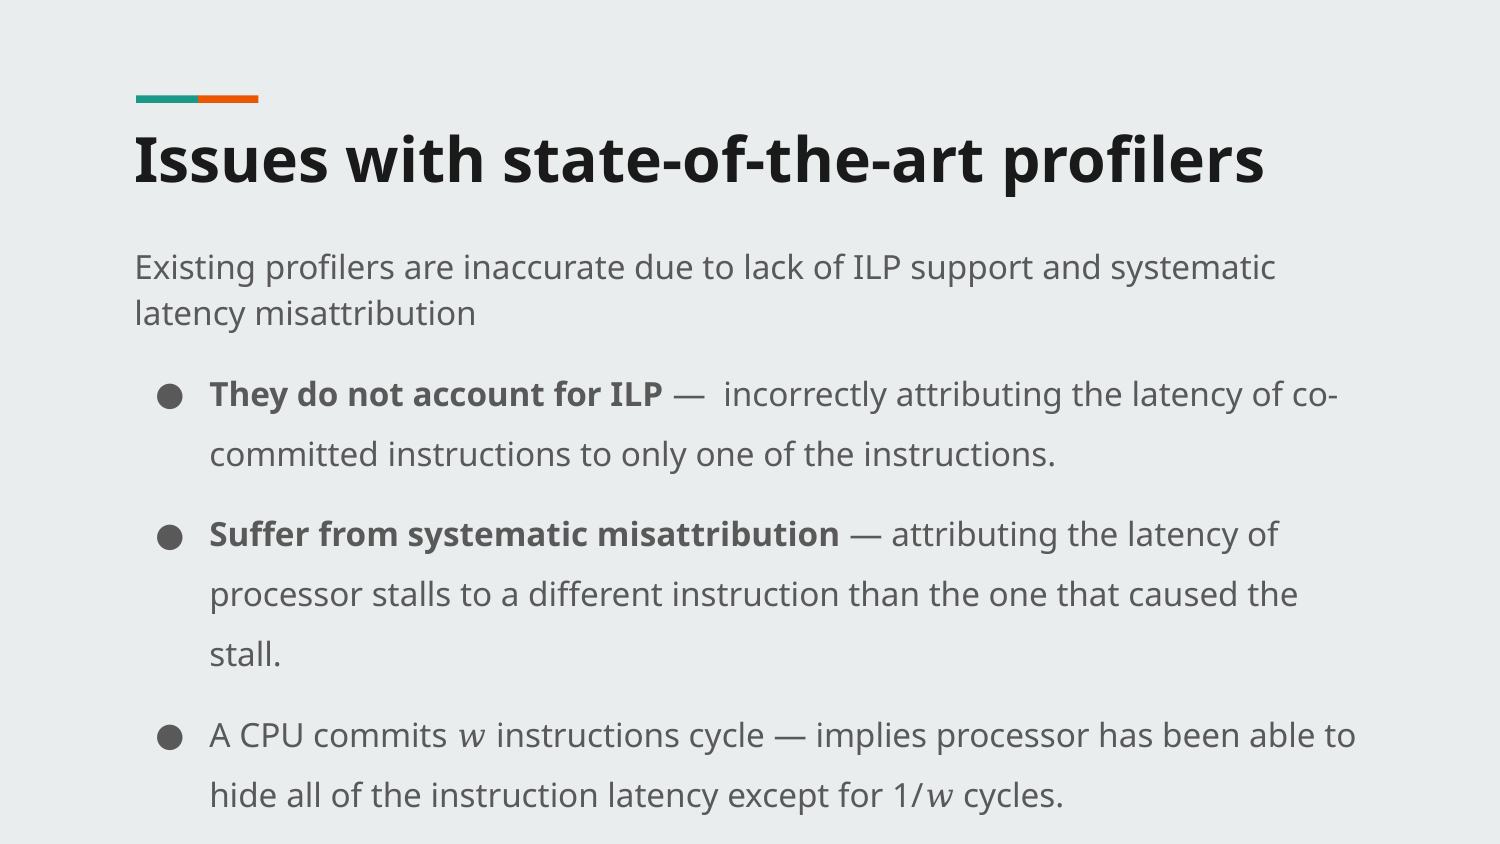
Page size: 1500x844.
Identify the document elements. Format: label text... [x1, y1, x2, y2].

text_box Issues with state-of-the-art profilers [119, 104, 1381, 246]
text_box Existing profilers are inaccurate due to lack of ILP support and systematic latency misattribution They do not account for ILP — incorrectly attributing the latency of co-committed instructions to only one of the instructions. Suffer from systematic misattribution — attributing the latency of processor stalls to a different instruction than the one that caused the stall. A CPU commits 𝑤 instructions cycle — implies processor has been able to hide all of the instruction latency except for 1/𝑤 cycles. [119, 246, 1381, 662]
